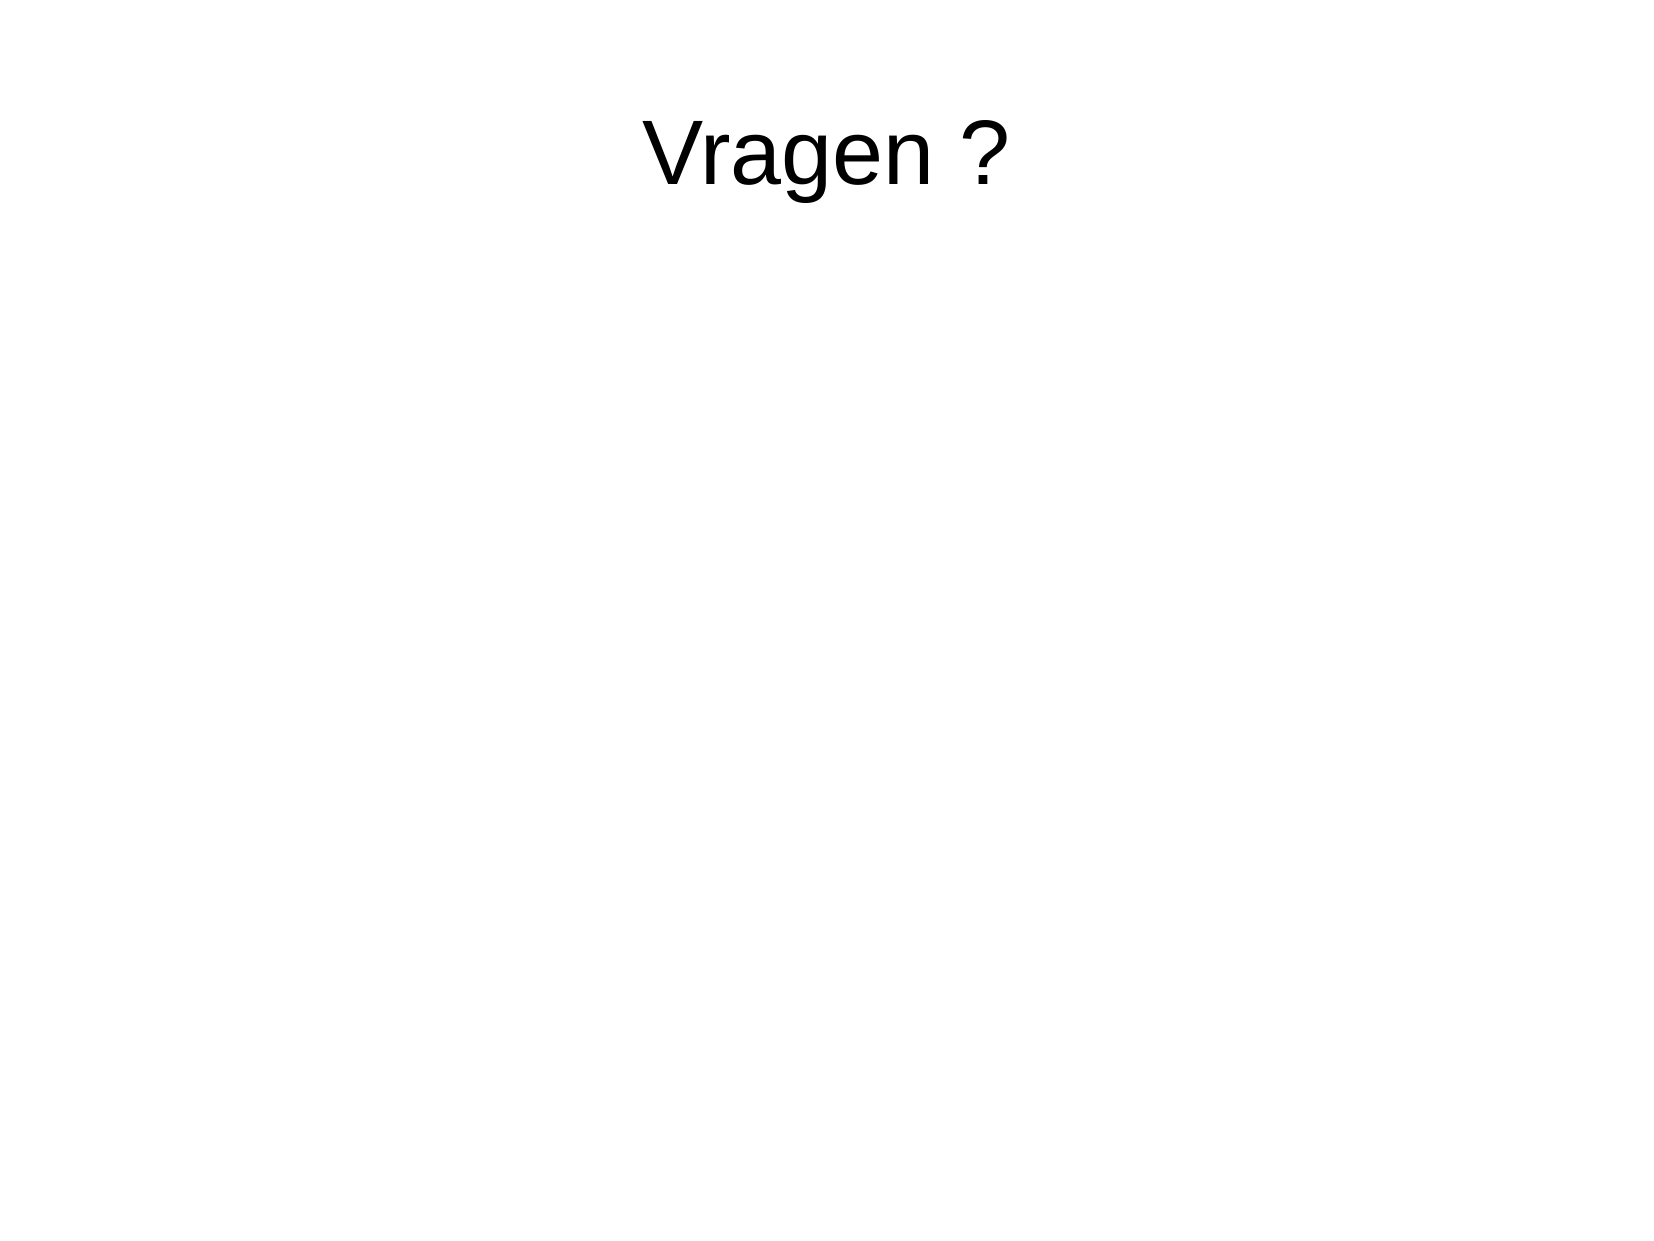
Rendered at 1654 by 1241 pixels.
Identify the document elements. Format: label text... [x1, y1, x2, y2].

title Vragen ? [82, 49, 1571, 257]
